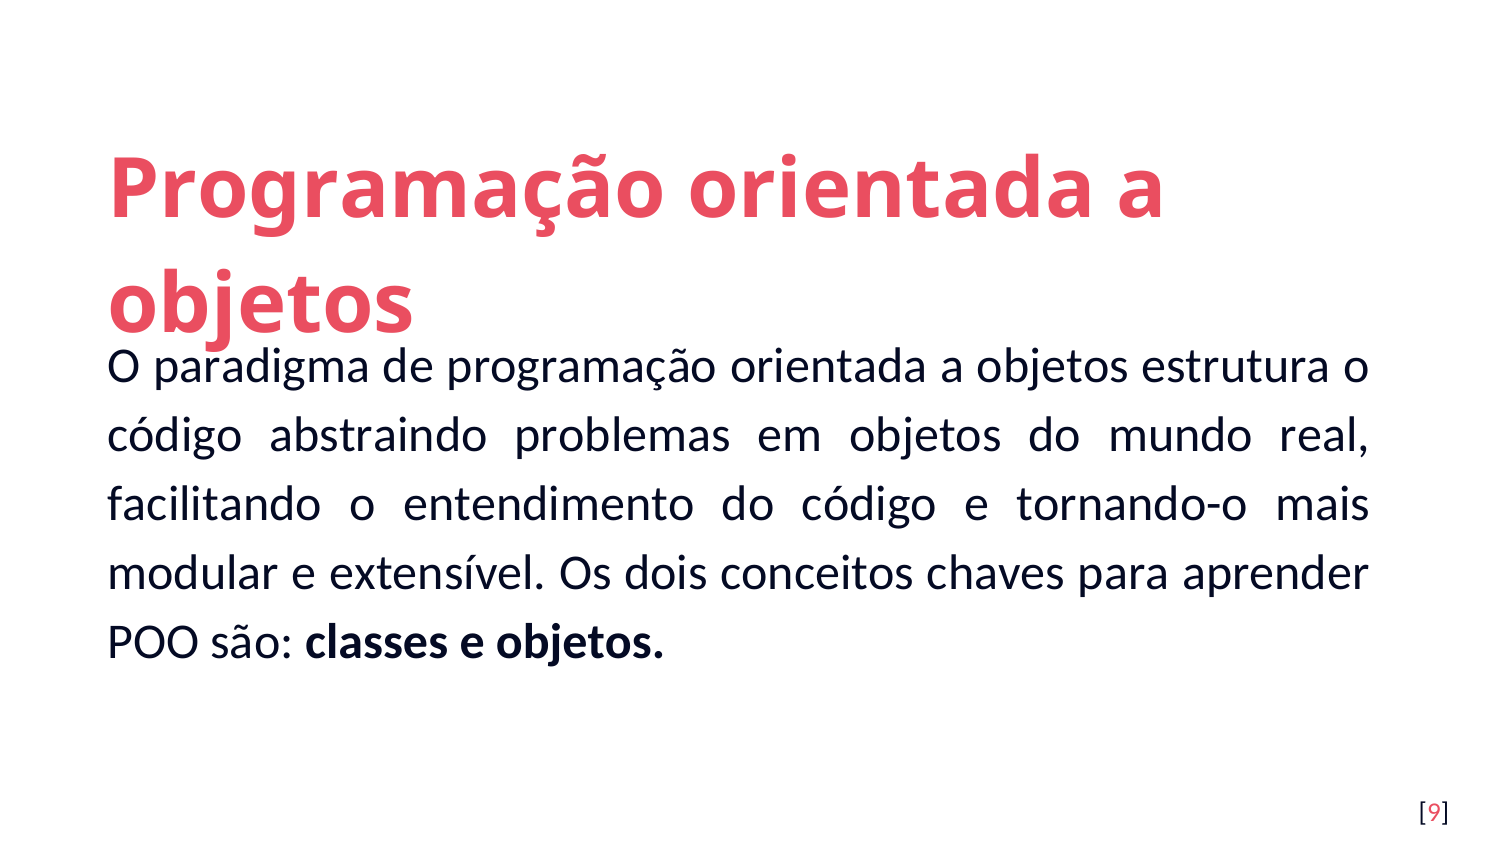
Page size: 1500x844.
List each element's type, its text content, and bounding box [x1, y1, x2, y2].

text_box O paradigma de programação orientada a objetos estrutura o código abstraindo problemas em objetos do mundo real, facilitando o entendimento do código e tornando-o mais modular e extensível. Os dois conceitos chaves para aprender POO são: classes e objetos. [92, 243, 1408, 749]
slide_number [9] [1403, 779, 1494, 844]
text_box Programação orientada a objetos [92, 104, 1408, 243]
